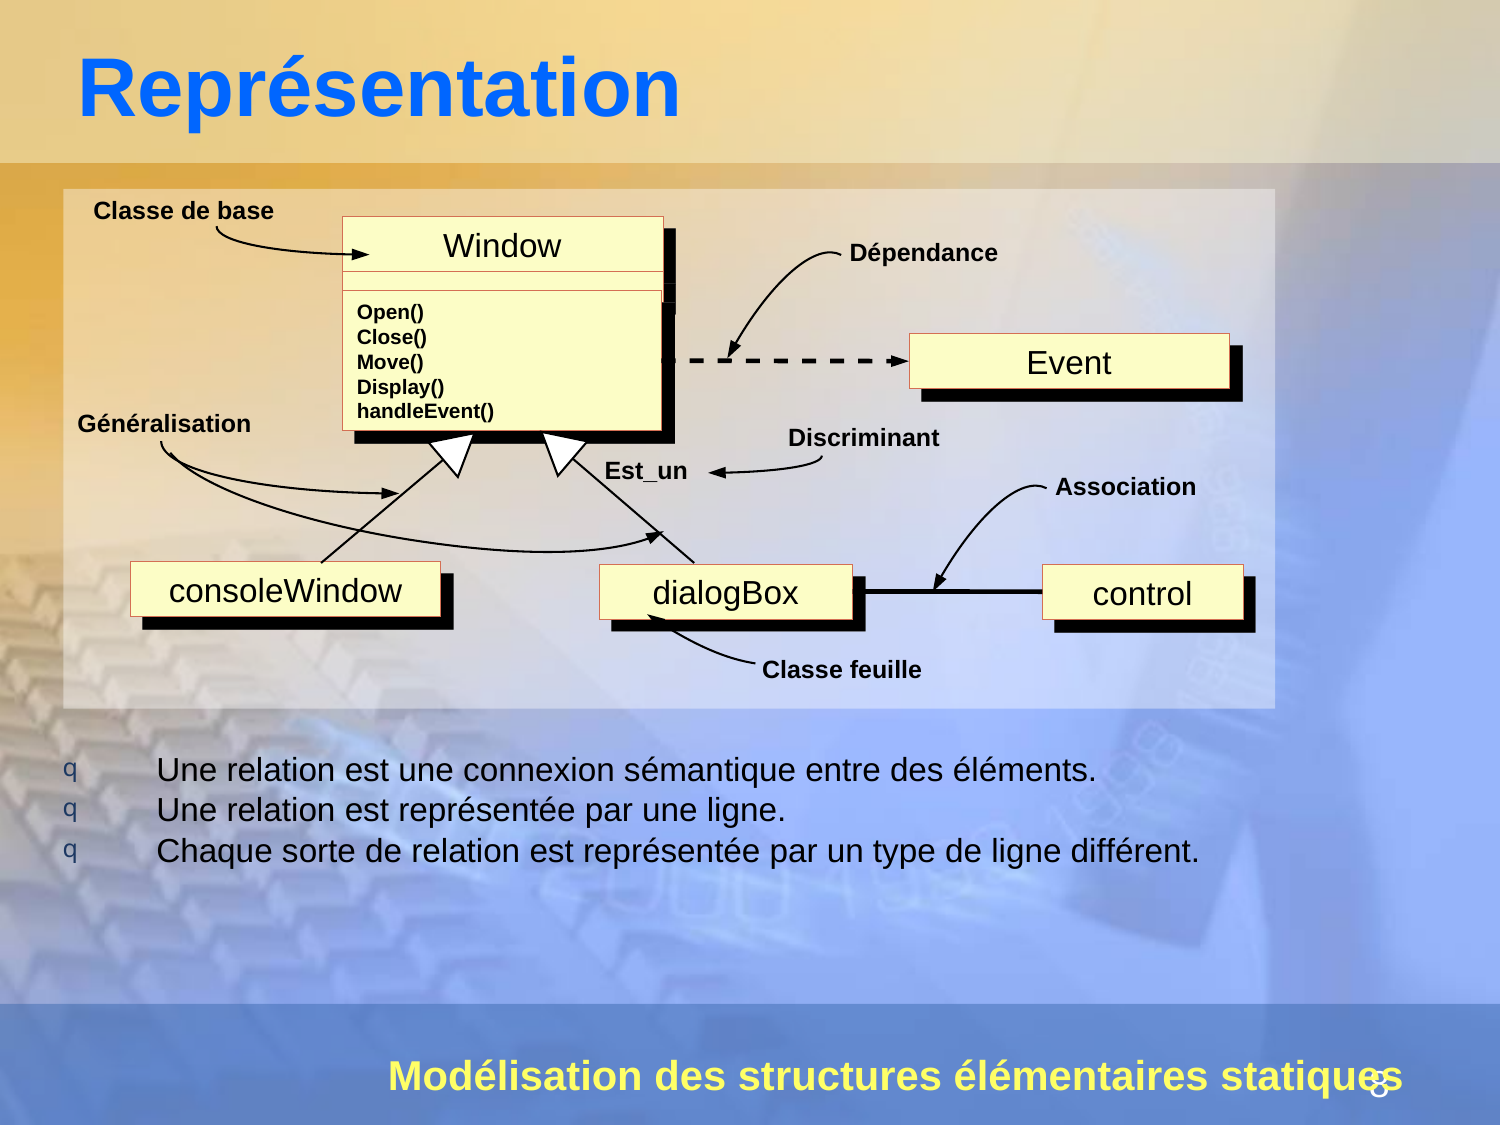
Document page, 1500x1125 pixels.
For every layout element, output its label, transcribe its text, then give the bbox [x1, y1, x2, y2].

text_box Généralisation [78, 407, 277, 437]
text_box Classe de base [93, 194, 293, 224]
text_box consoleWindow [130, 562, 440, 617]
text_box Open() Close() Move() Display() handleEvent() [342, 291, 661, 431]
text_box Est_un [605, 455, 710, 485]
title Représentation [62, 37, 1469, 143]
text_box Window [342, 217, 663, 271]
text_box control [1042, 564, 1243, 619]
text_box Dépendance [850, 237, 1049, 267]
list Une relation est une connexion sémantique entre des éléments. Une relation est représentée par une ligne. Chaque sorte de relation est représentée par un type de ligne différent. [47, 751, 1313, 875]
text_box Event [909, 334, 1230, 389]
text_box [63, 189, 1275, 709]
text_box Association [1055, 470, 1255, 500]
text_box dialogBox [599, 564, 853, 619]
text_box Discriminant [788, 422, 988, 452]
text_box Classe feuille [762, 654, 962, 684]
text_box Modélisation des structures élémentaires statiques [388, 1049, 1404, 1099]
